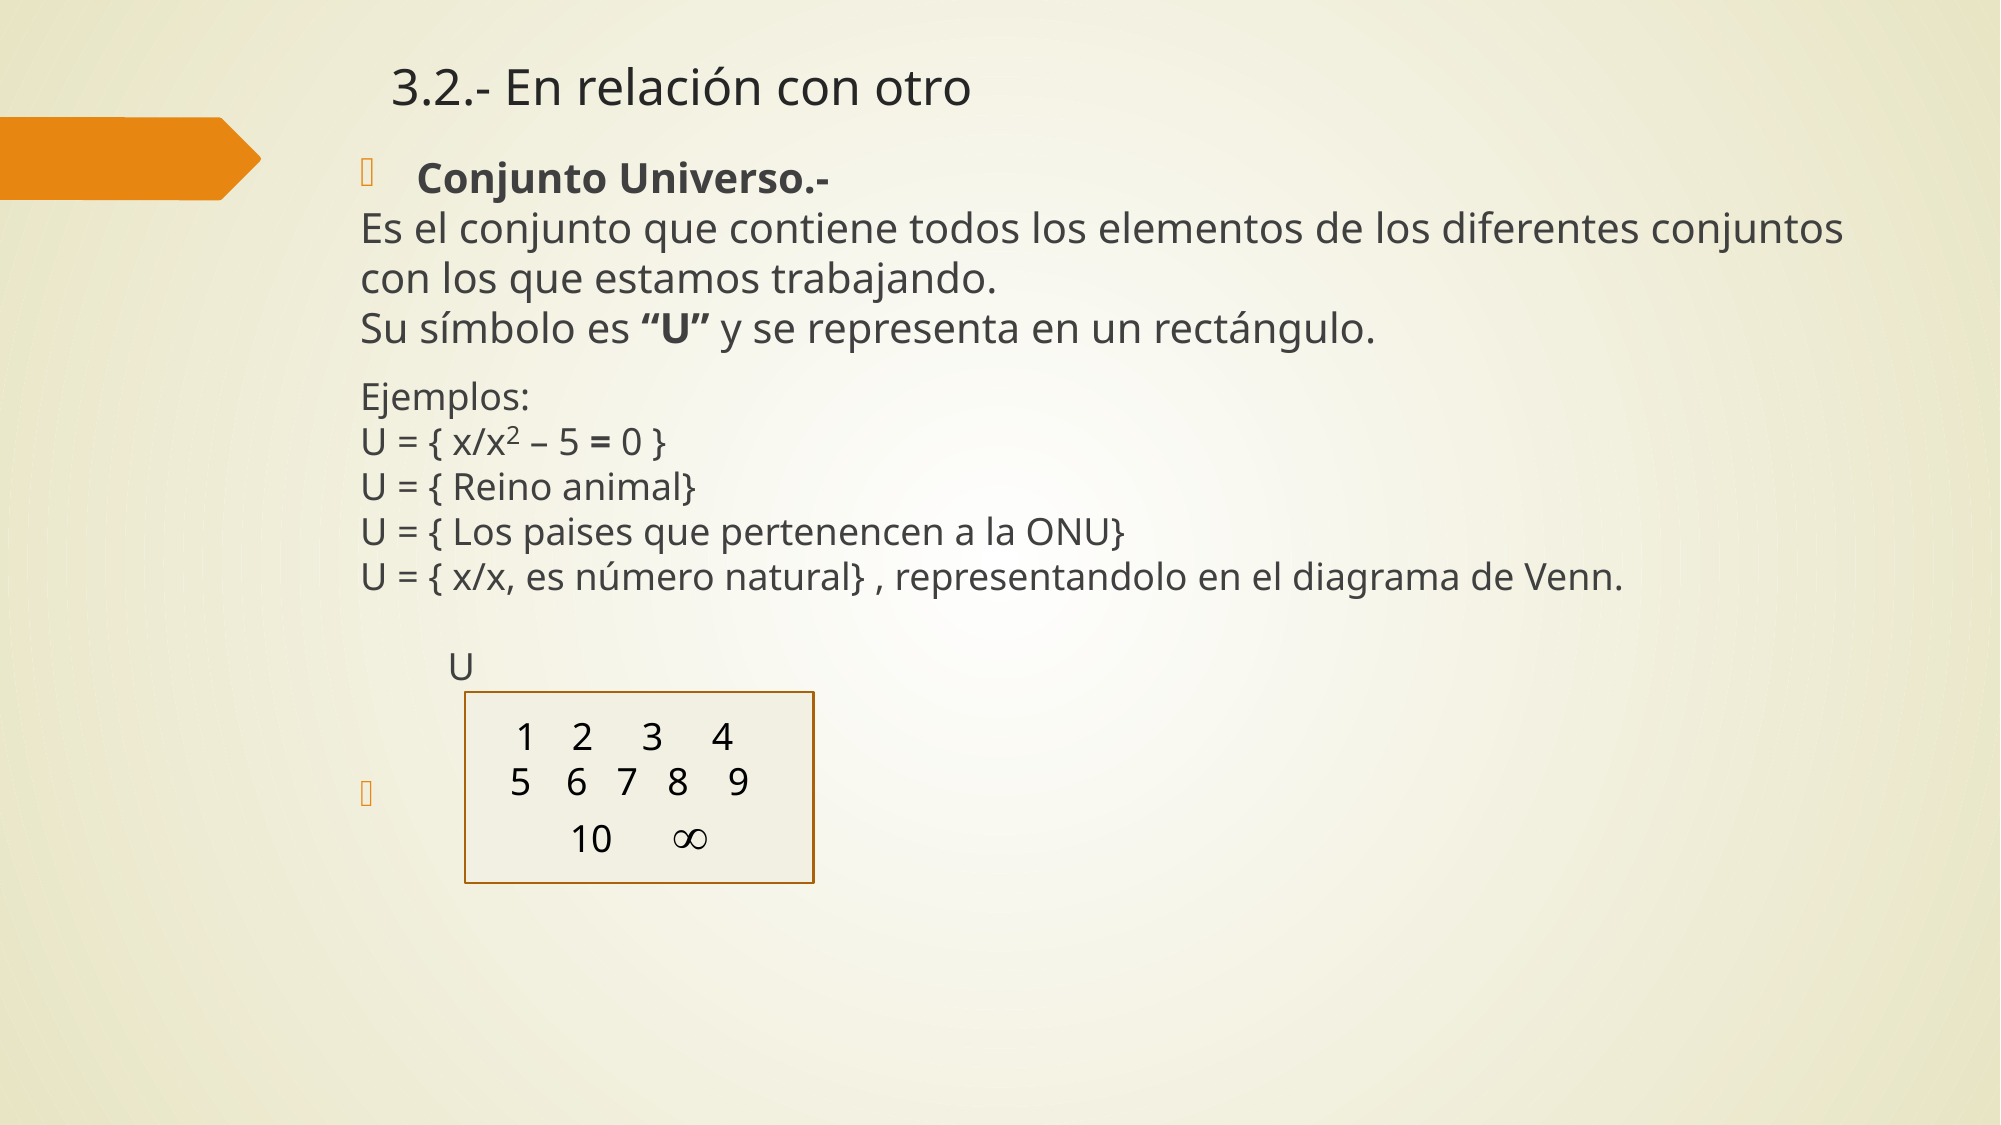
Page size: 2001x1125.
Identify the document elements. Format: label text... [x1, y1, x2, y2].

list Conjunto Universo.- Es el conjunto que contiene todos los elementos de los diferentes conjuntos con los que estamos trabajando. Su símbolo es “U” y se representa en un rectángulo. Ejemplos: U = { x/x2 – 5 = 0 } U = { Reino animal} U = { Los paises que pertenencen a la ONU} U = { x/x, es número natural} , representandolo en el diagrama de Venn. U [345, 144, 1888, 970]
title 3.2.- En relación con otro [376, 48, 1839, 122]
text_box 2 3 4 6 7 8 9 10  [465, 692, 814, 883]
